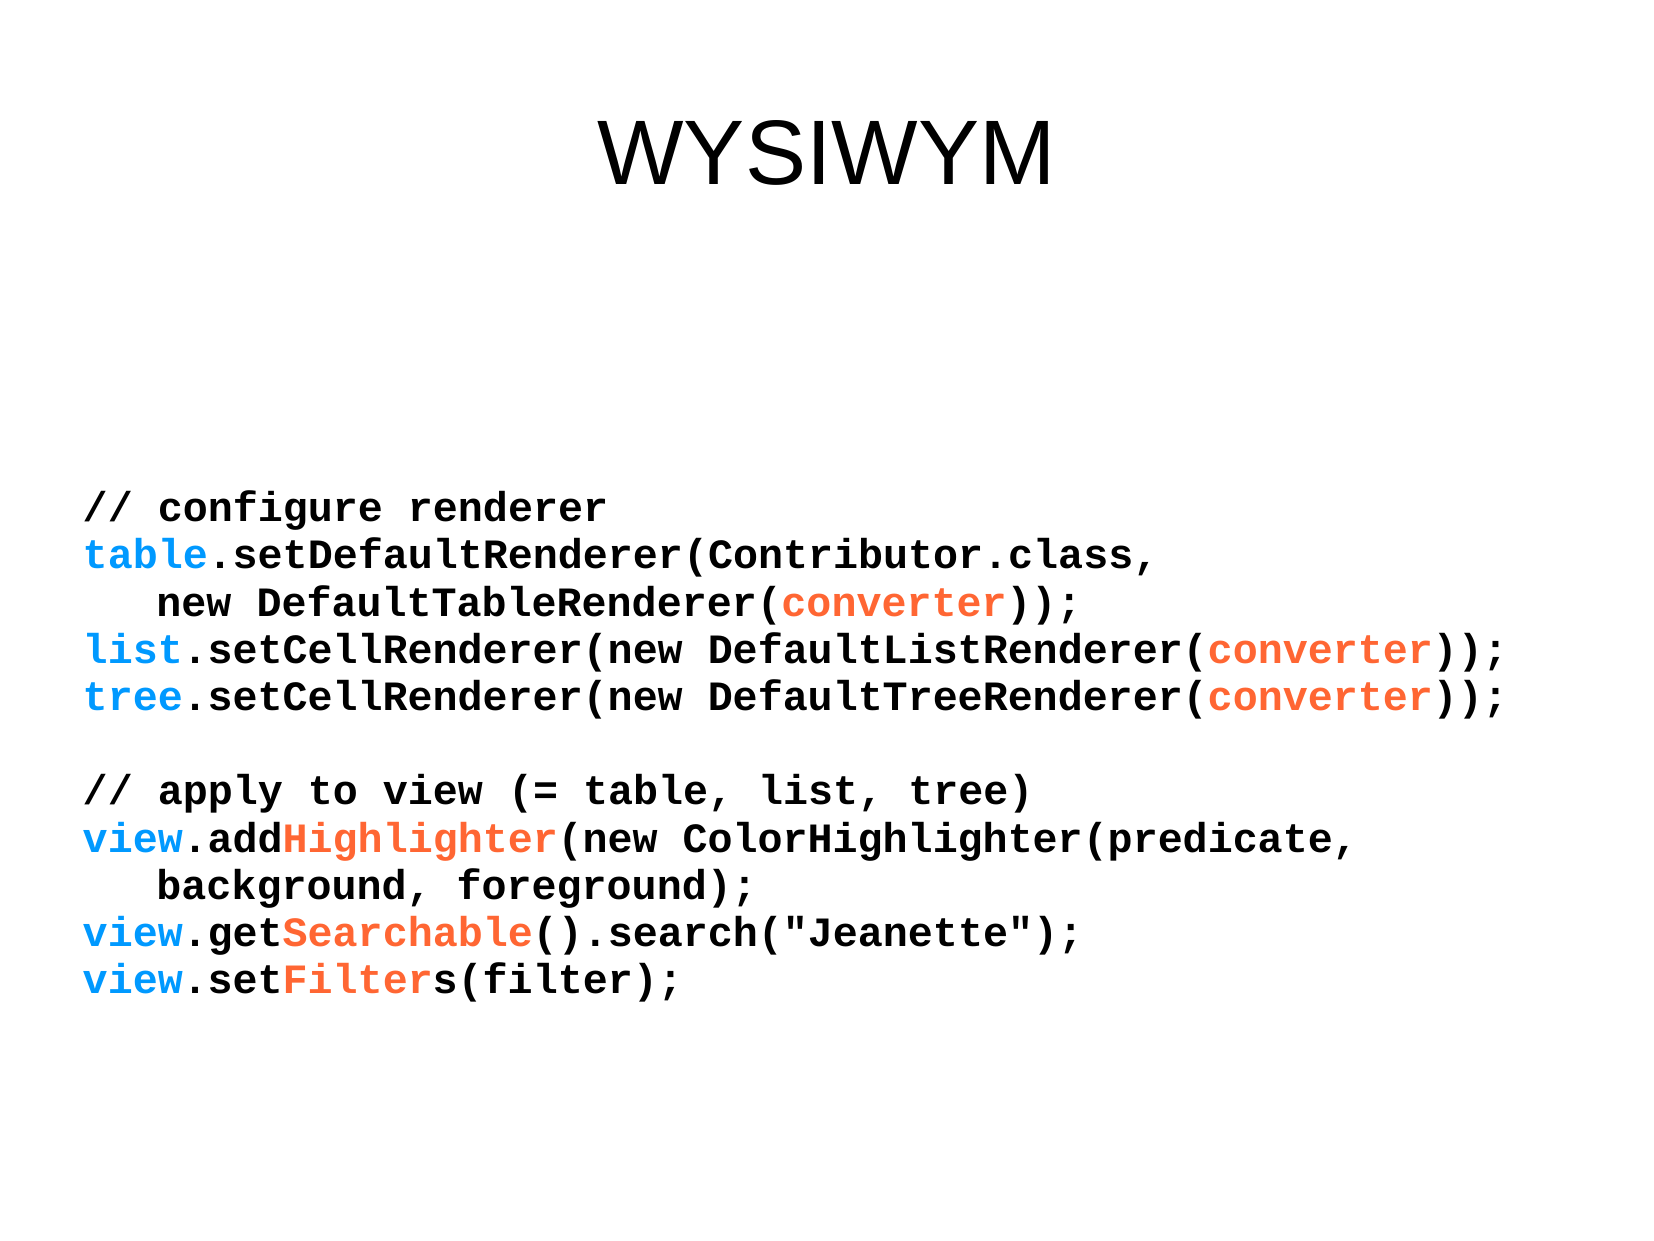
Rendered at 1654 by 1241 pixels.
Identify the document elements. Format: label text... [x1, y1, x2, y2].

subtitle // configure renderer table.setDefaultRenderer(Contributor.class, new DefaultTableRenderer(converter)); list.setCellRenderer(new DefaultListRenderer(converter)); tree.setCellRenderer(new DefaultTreeRenderer(converter)); // apply to view (= table, list, tree) view.addHighlighter(new ColorHighlighter(predicate, background, foreground); view.getSearchable().search("Jeanette"); view.setFilters(filter); [82, 290, 1571, 1109]
title WYSIWYM [82, 49, 1571, 257]
